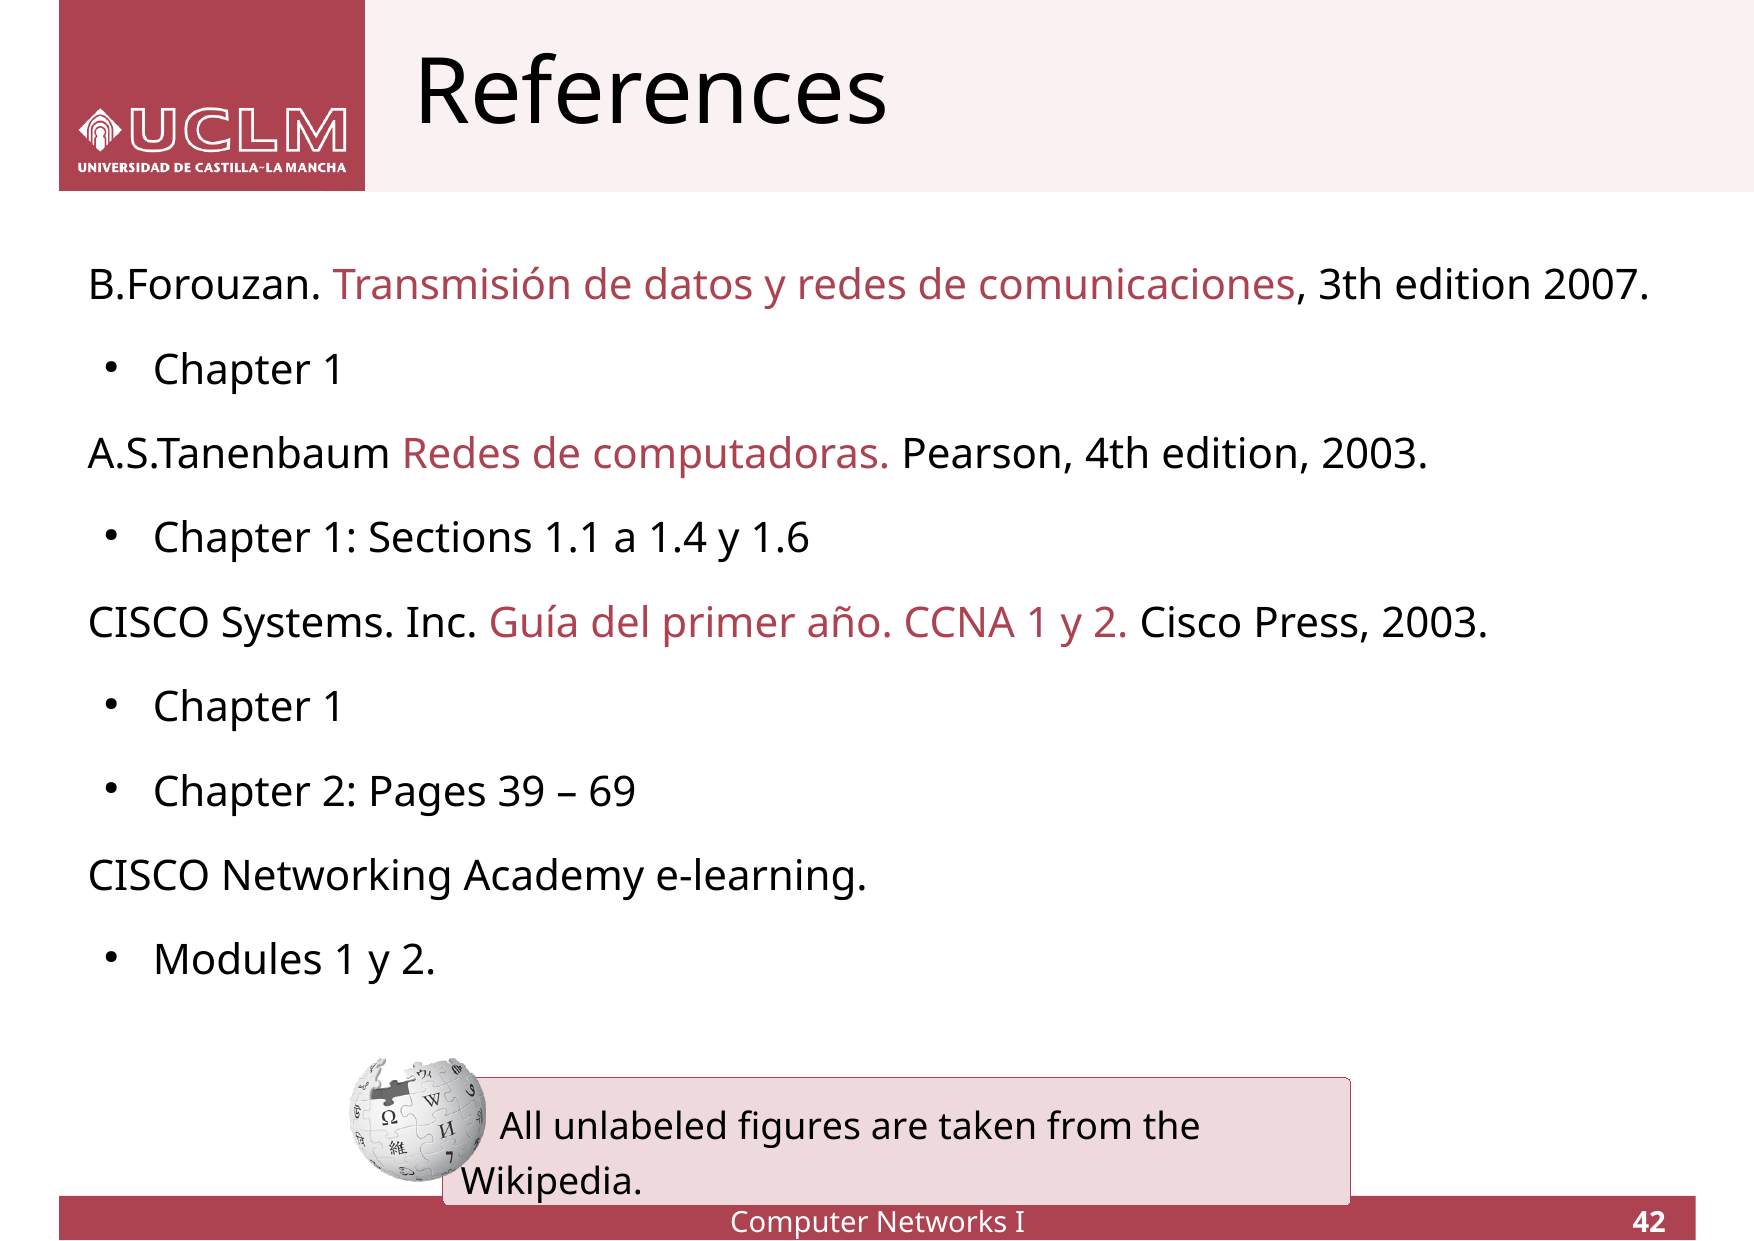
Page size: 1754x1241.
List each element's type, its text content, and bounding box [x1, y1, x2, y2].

picture [346, 1042, 488, 1183]
title References [413, 0, 1667, 198]
list B.Forouzan. Transmisión de datos y redes de comunicaciones, 3th edition 2007. Chapter 1 A.S.Tanenbaum Redes de computadoras. Pearson, 4th edition, 2003. Chapter 1: Sections 1.1 a 1.4 y 1.6 CISCO Systems. Inc. Guía del primer año. CCNA 1 y 2. Cisco Press, 2003. Chapter 1 Chapter 2: Pages 39 – 69 CISCO Networking Academy e-learning. Modules 1 y 2. [87, 254, 1667, 1019]
picture [59, 0, 365, 191]
text_box All unlabeled figures are taken from the Wikipedia. [488, 1077, 1351, 1168]
